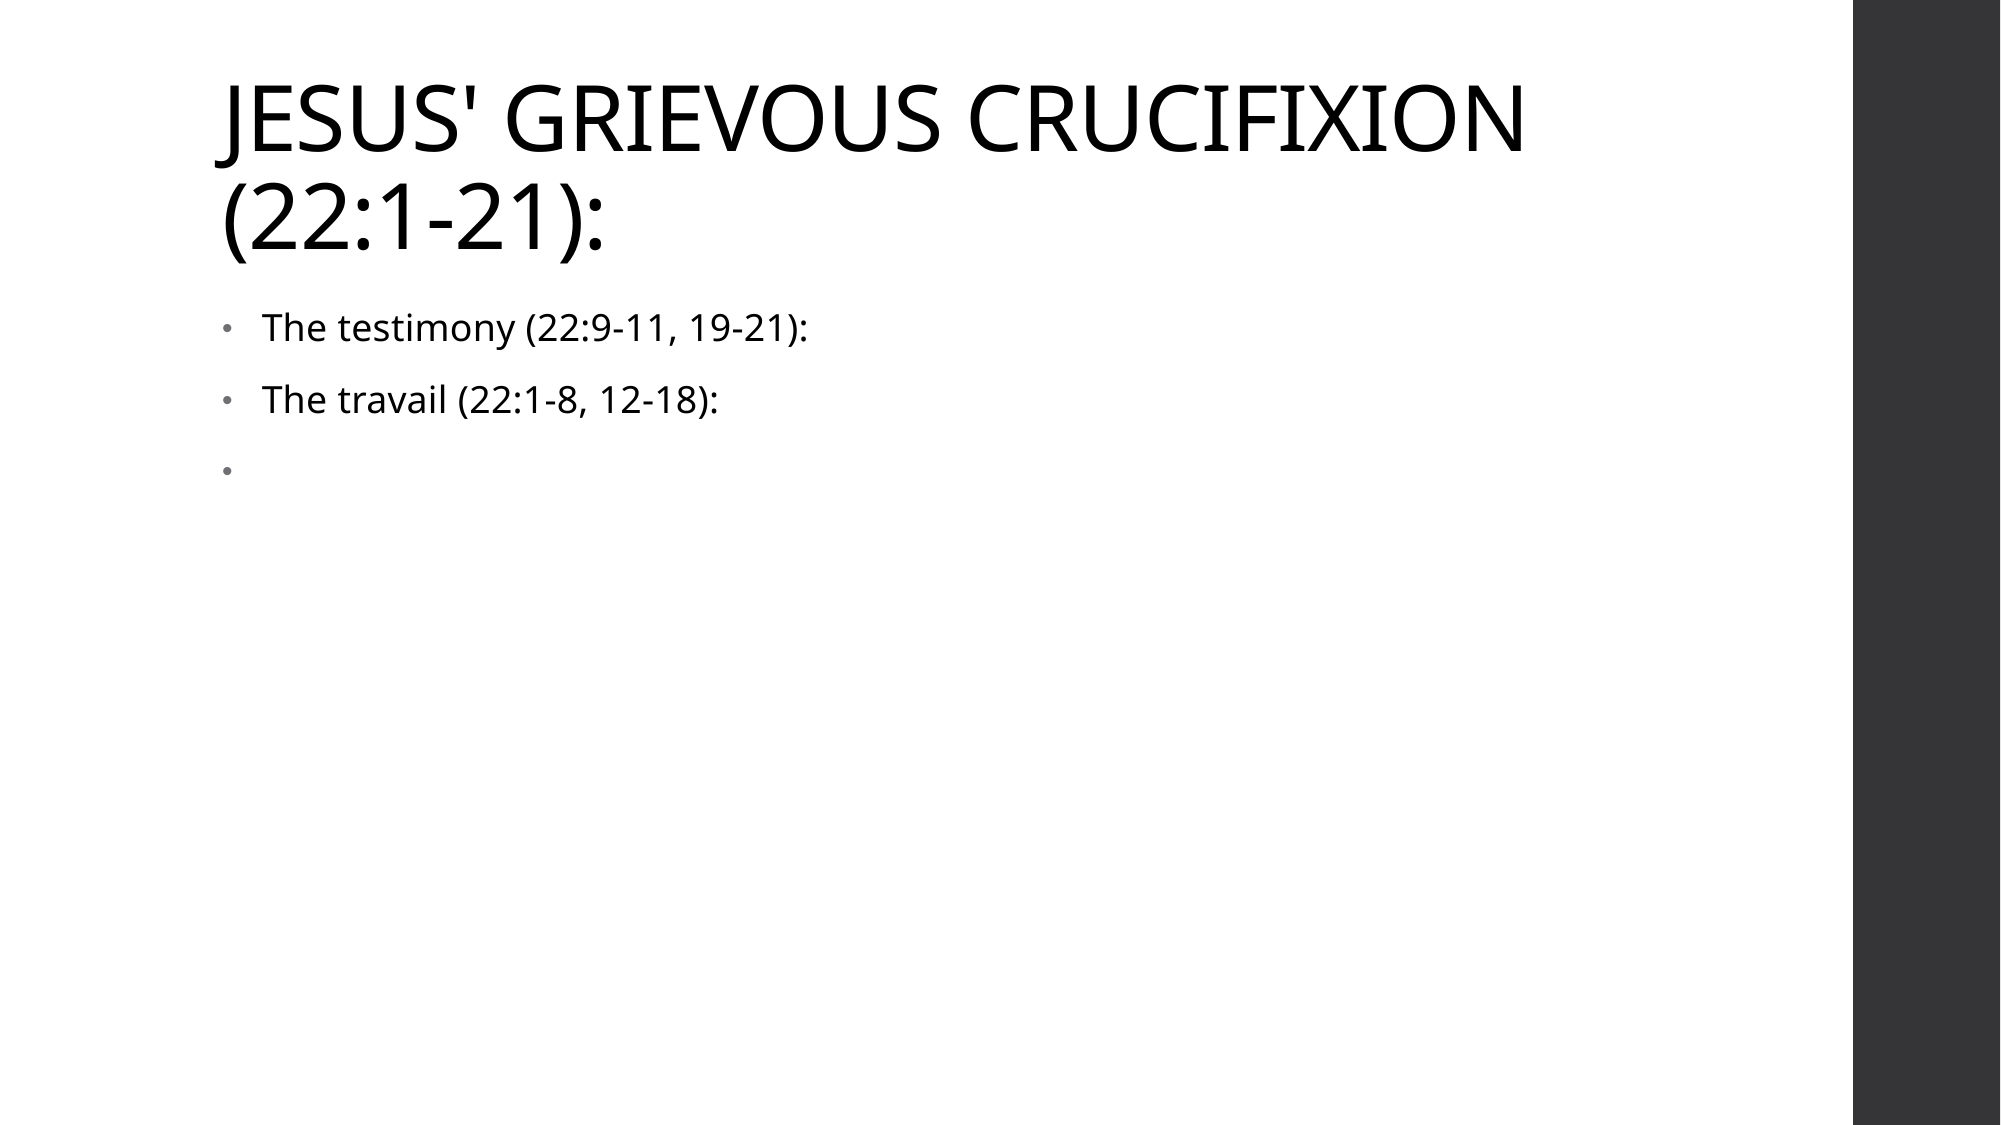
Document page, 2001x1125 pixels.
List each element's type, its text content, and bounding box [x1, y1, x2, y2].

list The testimony (22:9-11, 19-21): The travail (22:1-8, 12-18): [206, 299, 1617, 1014]
title JESUS' GRIEVOUS CRUCIFIXION (22:1-21): [206, 60, 1797, 278]
